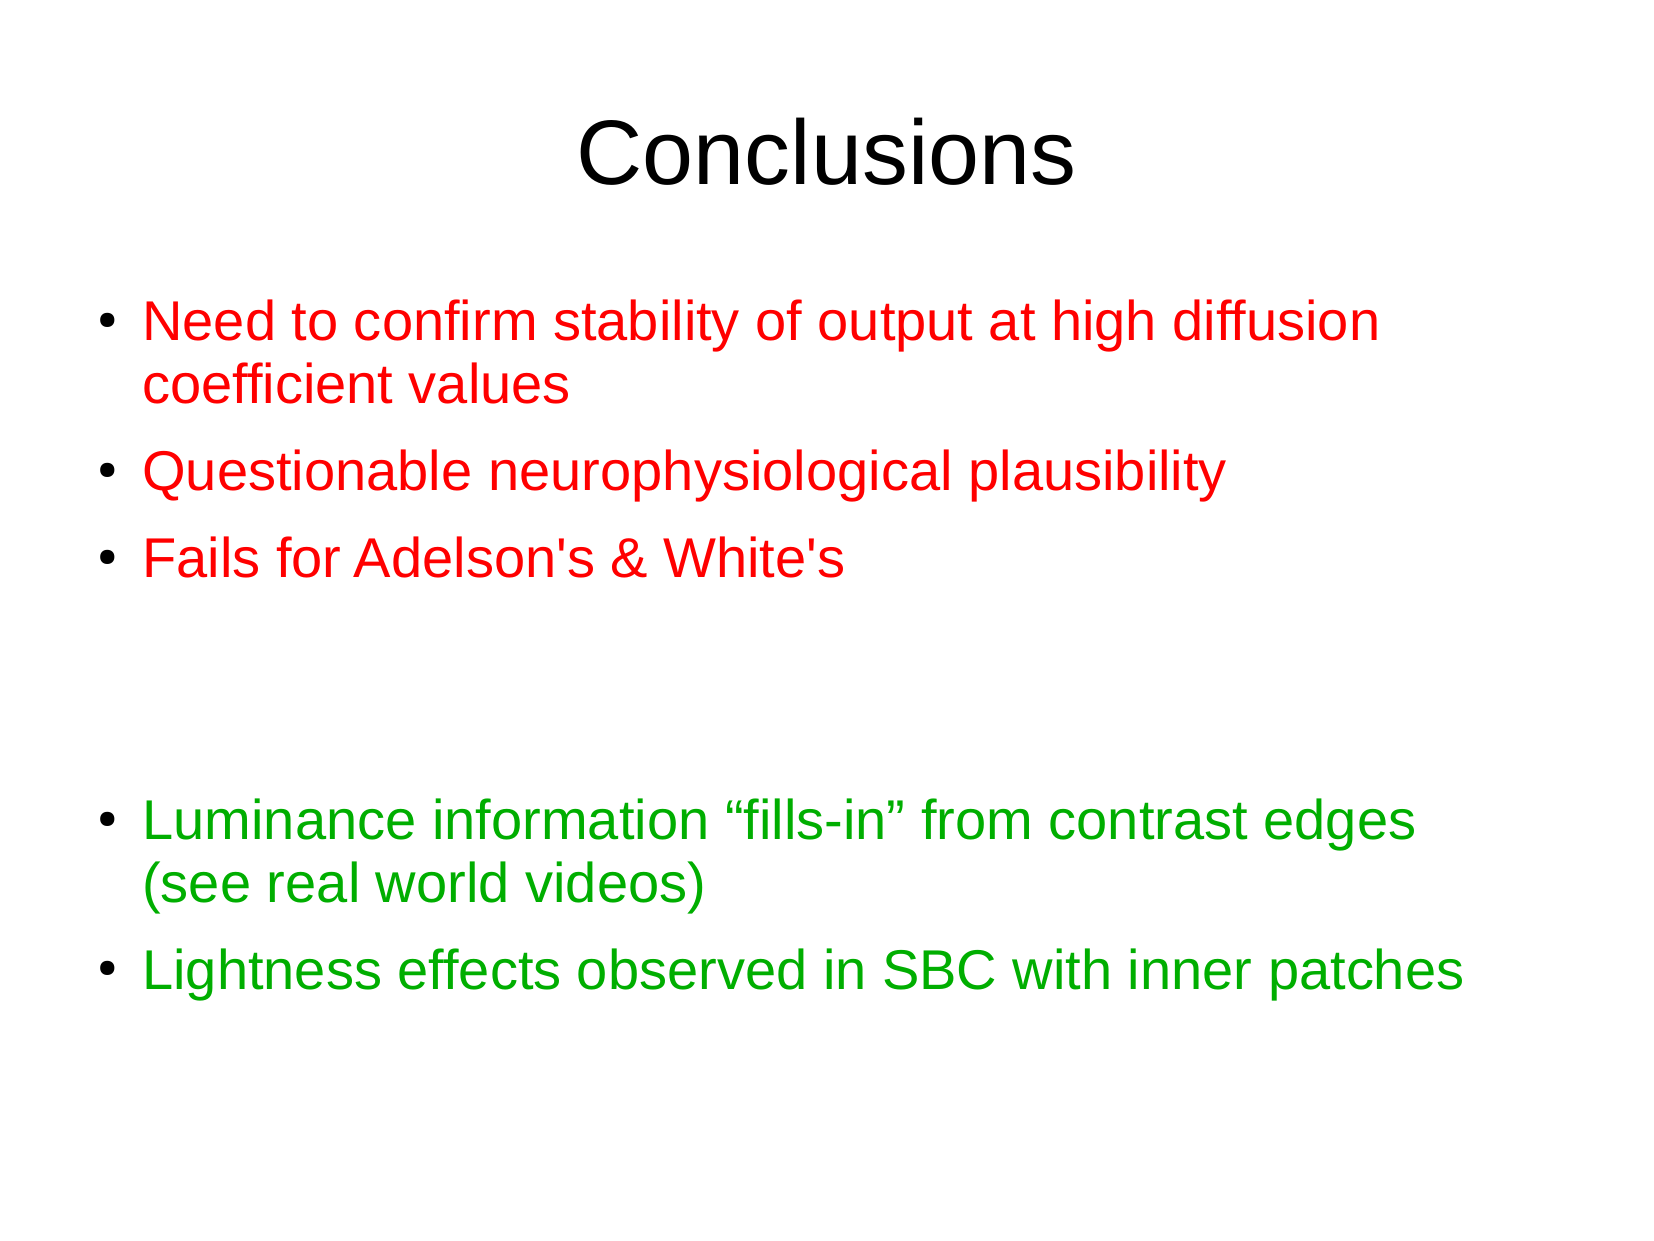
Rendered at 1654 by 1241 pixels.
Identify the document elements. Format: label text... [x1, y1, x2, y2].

list Need to confirm stability of output at high diffusion coefficient values Questionable neurophysiological plausibility Fails for Adelson's & White's Luminance information “fills-in” from contrast edges (see real world videos) Lightness effects observed in SBC with inner patches [82, 290, 1538, 1010]
title Conclusions [82, 49, 1571, 257]
